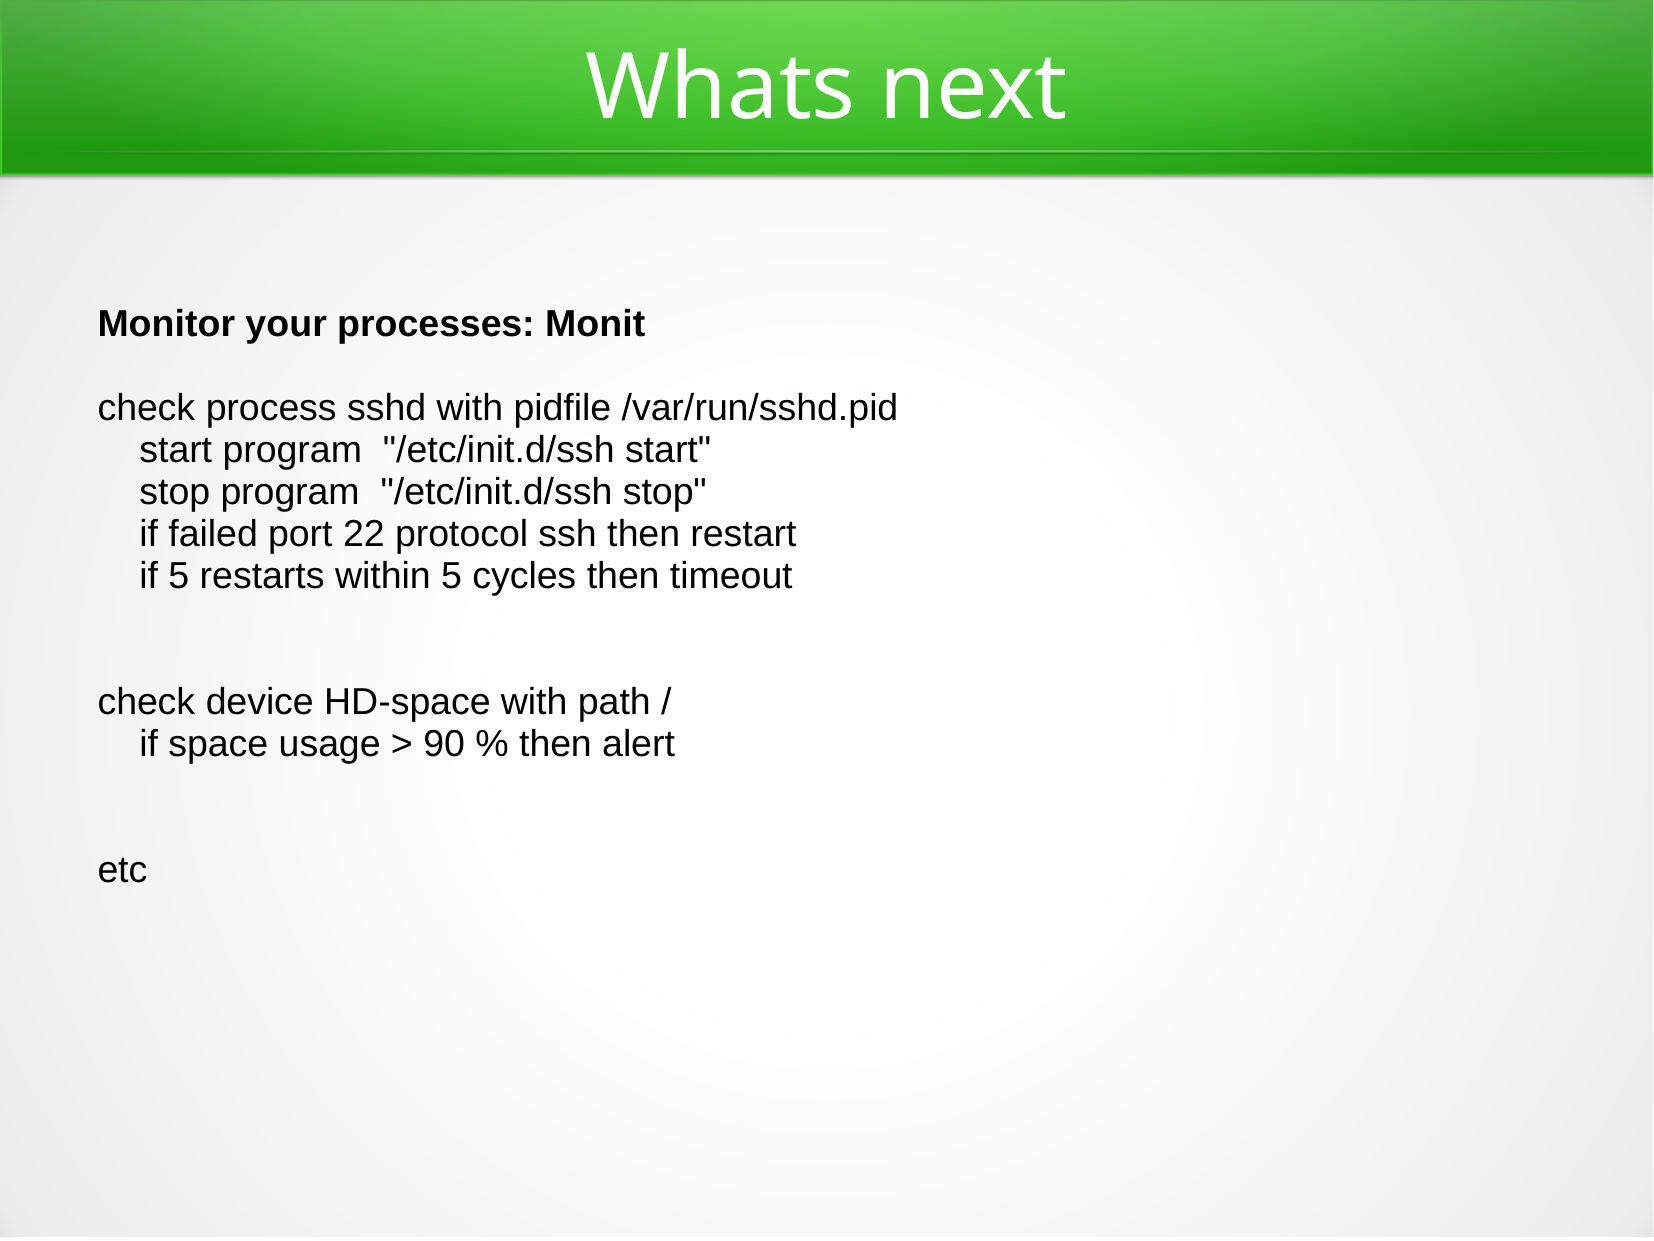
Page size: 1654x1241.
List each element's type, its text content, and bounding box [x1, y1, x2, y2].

title Whats next [82, 11, 1571, 154]
text_box Monitor your processes: Monit check process sshd with pidfile /var/run/sshd.pid start program "/etc/init.d/ssh start" stop program "/etc/init.d/ssh stop" if failed port 22 protocol ssh then restart if 5 restarts within 5 cycles then timeout check device HD-space with path / if space usage > 90 % then alert etc [82, 295, 1548, 1099]
picture [0, 0, 1654, 1237]
